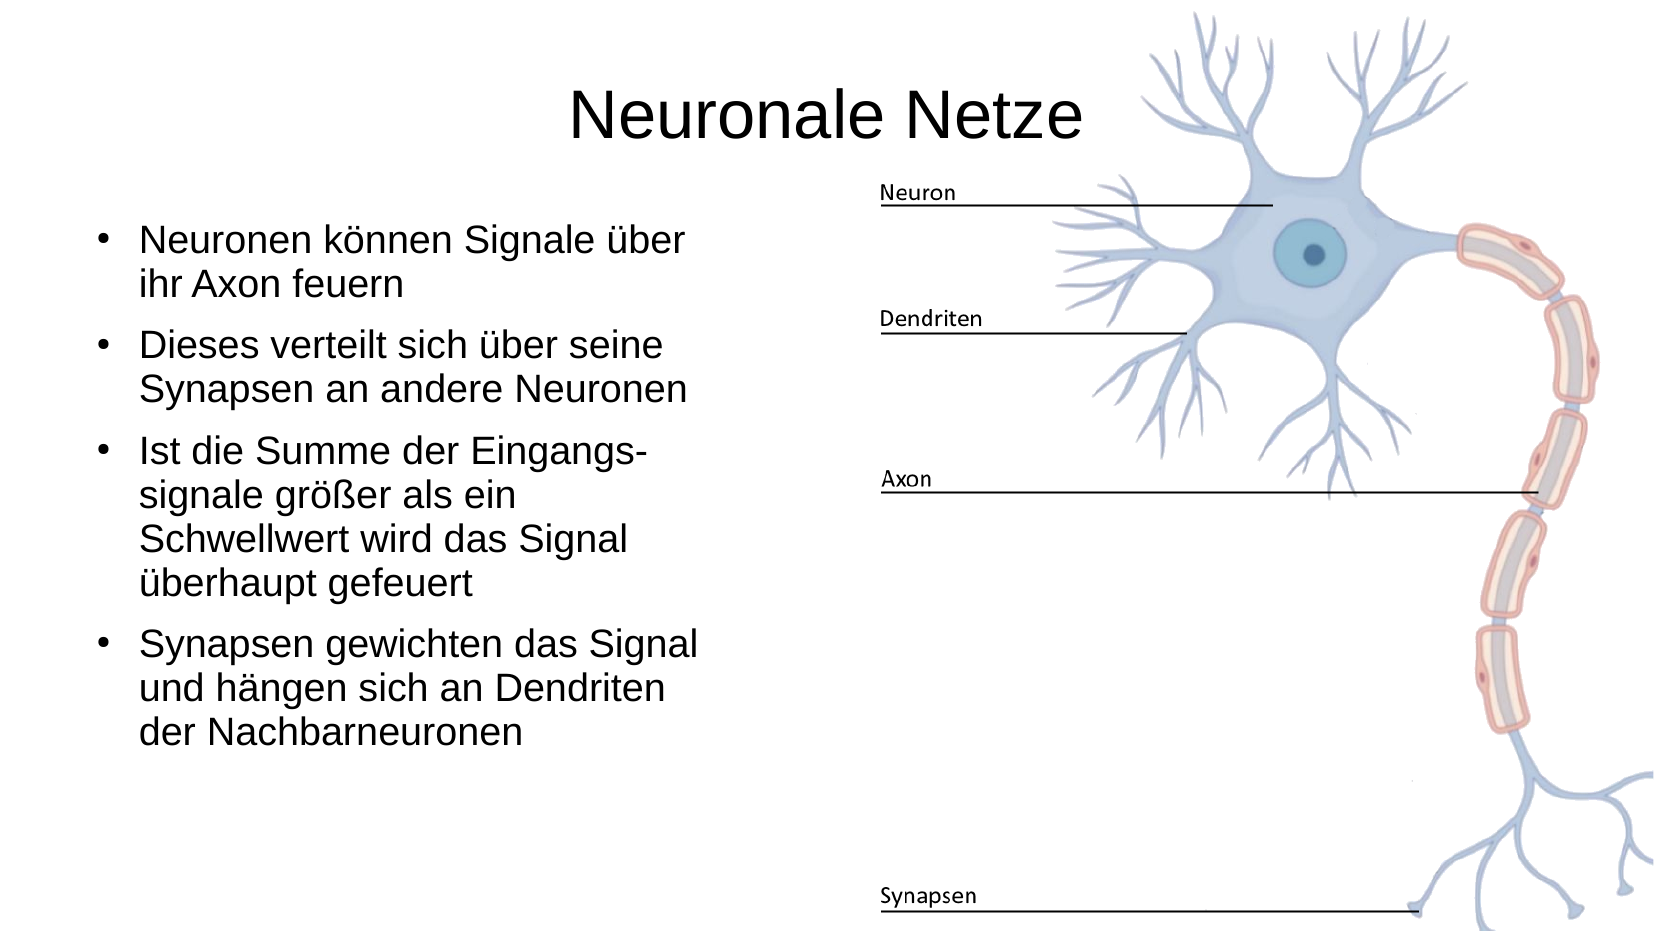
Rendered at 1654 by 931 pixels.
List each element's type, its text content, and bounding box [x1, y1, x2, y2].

title Neuronale Netze [82, 37, 864, 193]
list Neuronen können Signale über ihr Axon feuern Dieses verteilt sich über seine Synapsen an andere Neuronen Ist die Summe der Eingangs- signale größer als ein Schwellwert wird das Signal überhaupt gefeuert Synapsen gewichten das Signal und hängen sich an Dendriten der Nachbarneuronen [82, 217, 864, 758]
picture [864, 11, 1654, 931]
